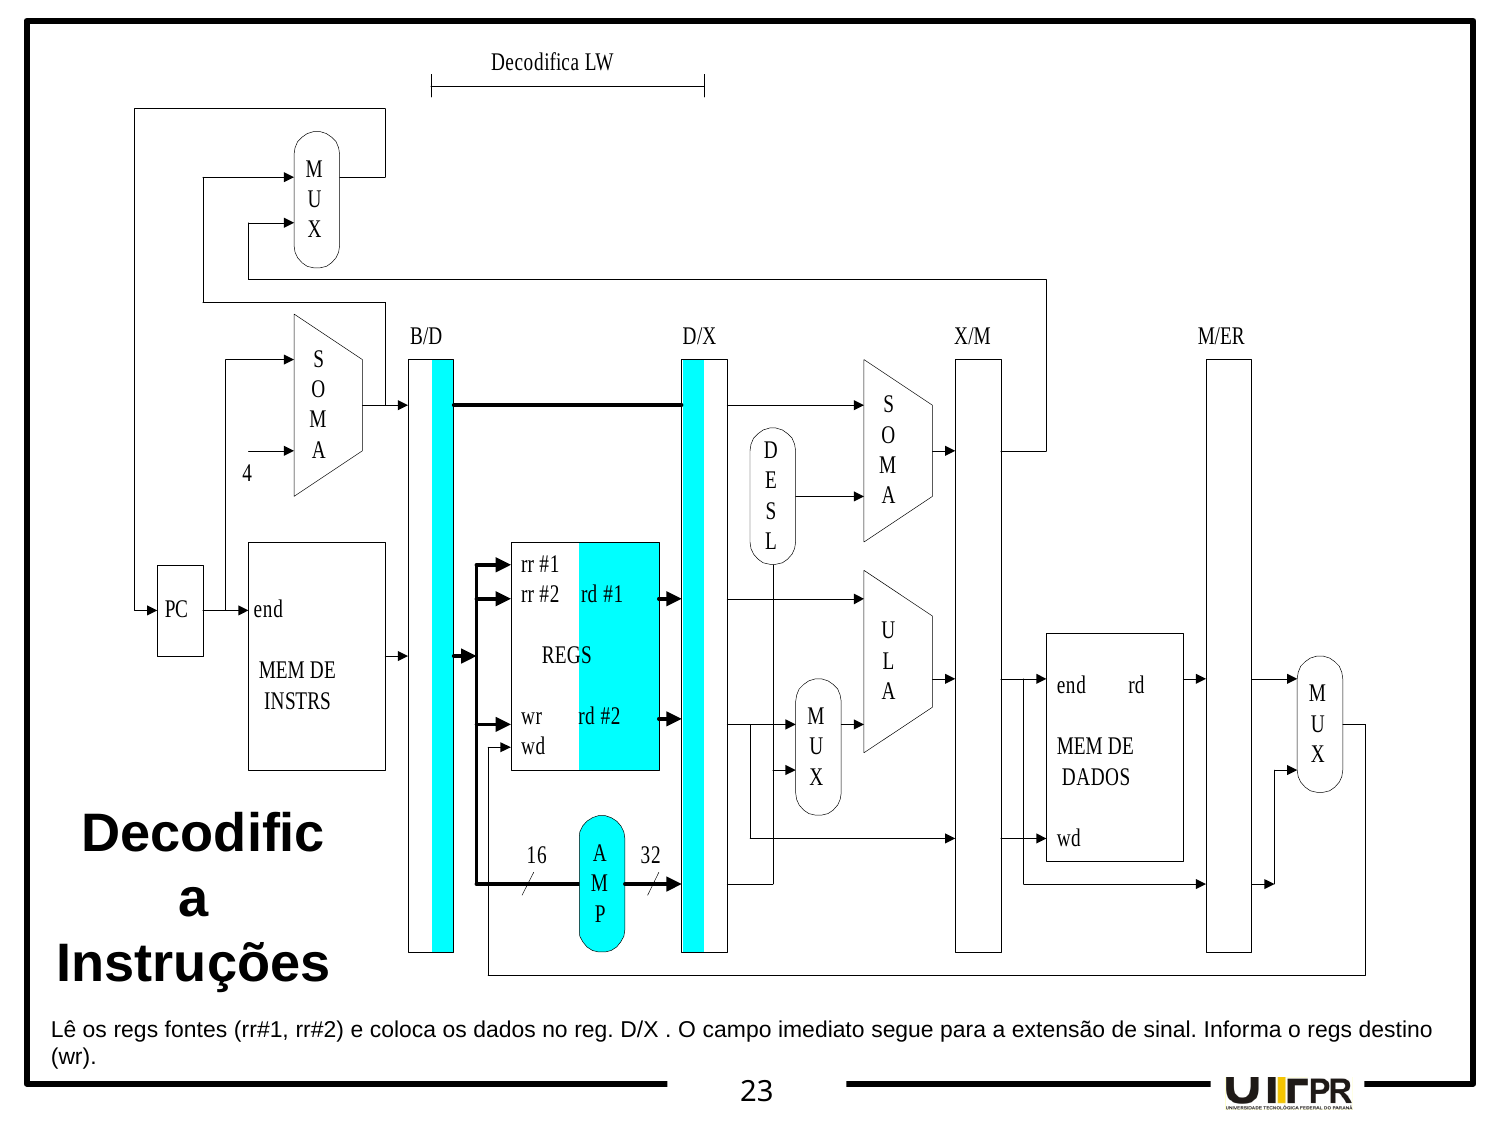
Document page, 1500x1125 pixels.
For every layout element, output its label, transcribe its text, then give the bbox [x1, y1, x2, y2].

title Decodifica Instruções [37, 789, 351, 1000]
list Lê os regs fontes (rr#1, rr#2) e coloca os dados no reg. D/X . O campo imediato segue para a extensão de sinal. Informa o regs destino (wr). [36, 1006, 1456, 1077]
picture [1225, 1077, 1353, 1110]
chart [79, 41, 1421, 1002]
